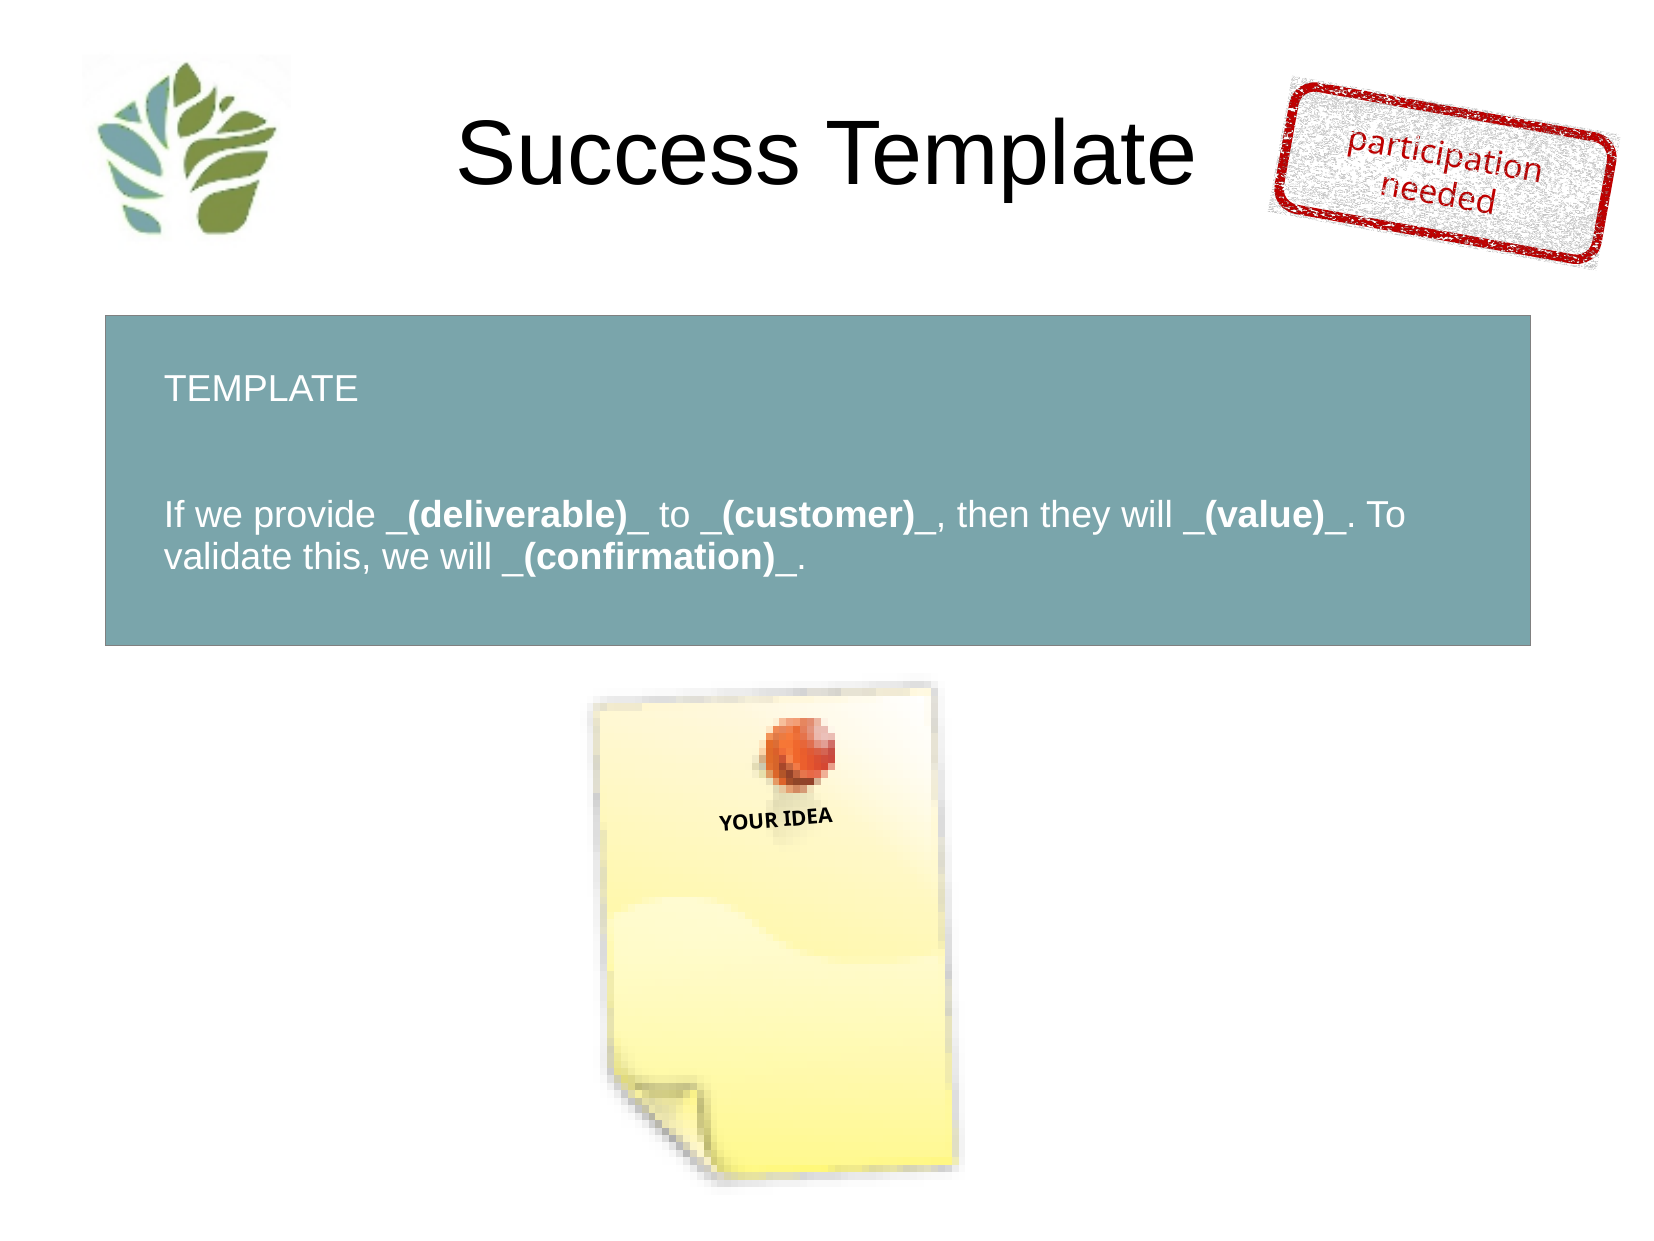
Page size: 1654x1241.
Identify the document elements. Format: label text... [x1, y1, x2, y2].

picture [82, 49, 291, 258]
title Success Template [291, 49, 1571, 257]
picture [1267, 75, 1621, 271]
text_box YOUR IDEA [612, 756, 969, 1241]
text_box TEMPLATE If we provide _(deliverable)_ to _(customer)_, then they will _(value)_. To validate this, we will _(confirmation)_. [148, 360, 1491, 616]
picture [525, 659, 1021, 1195]
text_box [105, 315, 1531, 646]
